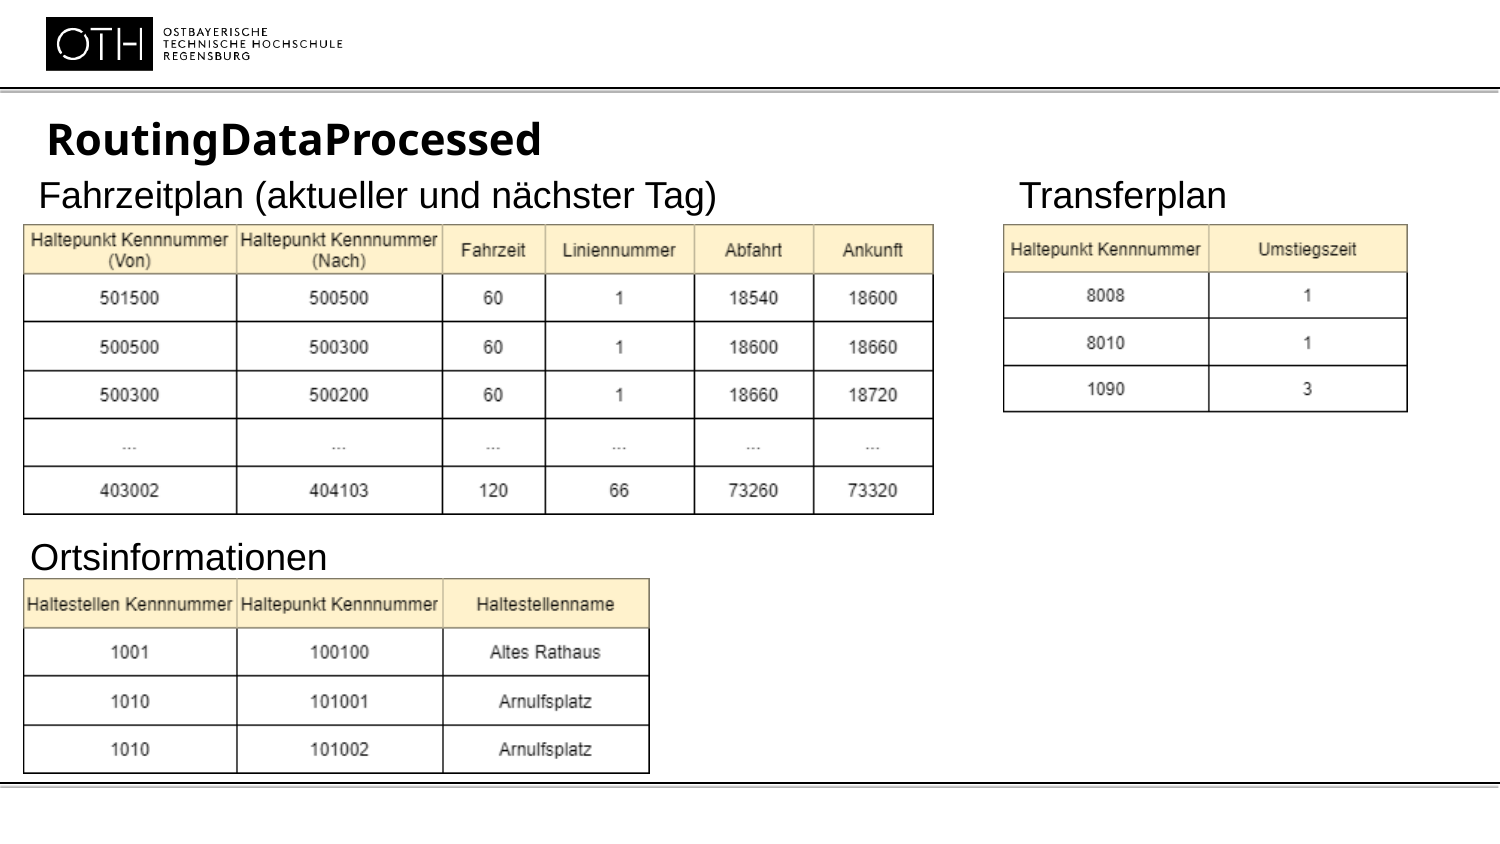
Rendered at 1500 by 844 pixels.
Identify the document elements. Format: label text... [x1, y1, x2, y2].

picture [23, 224, 934, 515]
text_box Ortsinformationen [15, 529, 343, 586]
picture [1003, 224, 1408, 414]
text_box Fahrzeitplan (aktueller und nächster Tag) [23, 167, 733, 225]
picture [46, 17, 414, 71]
list RoutingDataProcessed [46, 98, 1452, 179]
text_box Transferplan [1003, 167, 1243, 225]
picture [23, 578, 650, 774]
